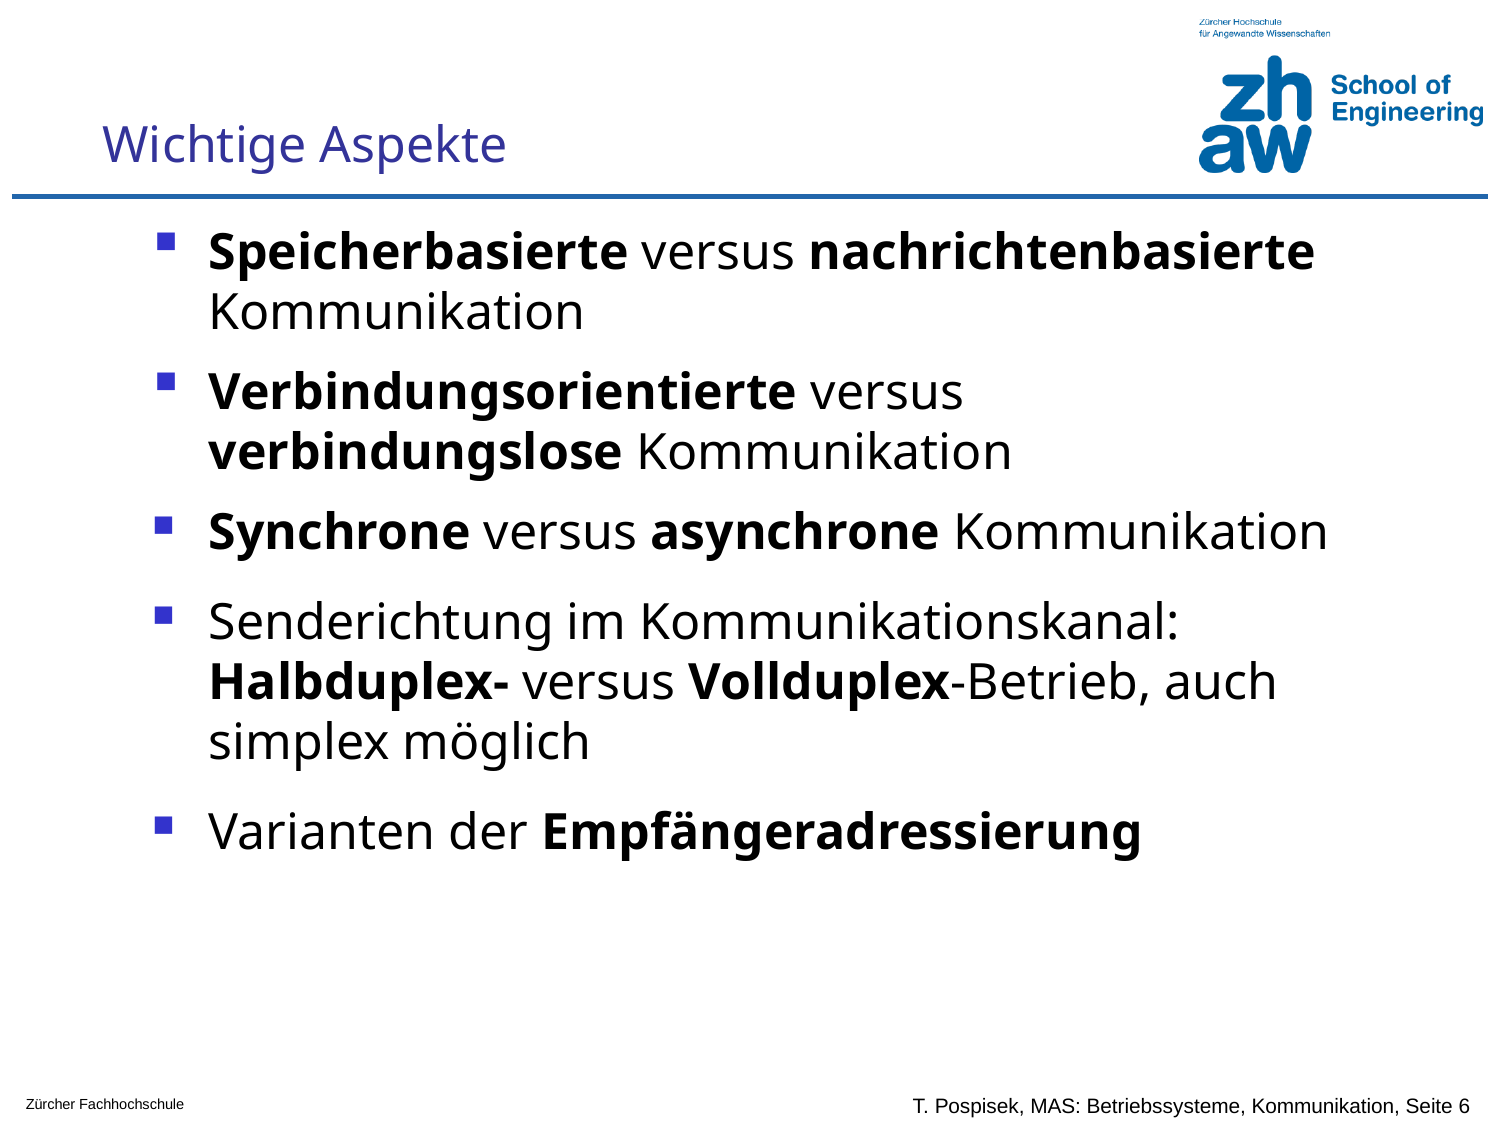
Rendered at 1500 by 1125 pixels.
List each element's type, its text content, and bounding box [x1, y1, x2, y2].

list Speicherbasierte versus nachrichtenbasierte Kommunikation Verbindungsorientierte versus verbindungslose Kommunikation Synchrone versus asynchrone Kommunikation Senderichtung im Kommunikationskanal: Halbduplex- versus Vollduplex-Betrieb, auch simplex möglich Varianten der Empfängeradressierung [137, 212, 1363, 925]
picture [1199, 19, 1483, 173]
title Wichtige Aspekte [87, 42, 1366, 181]
